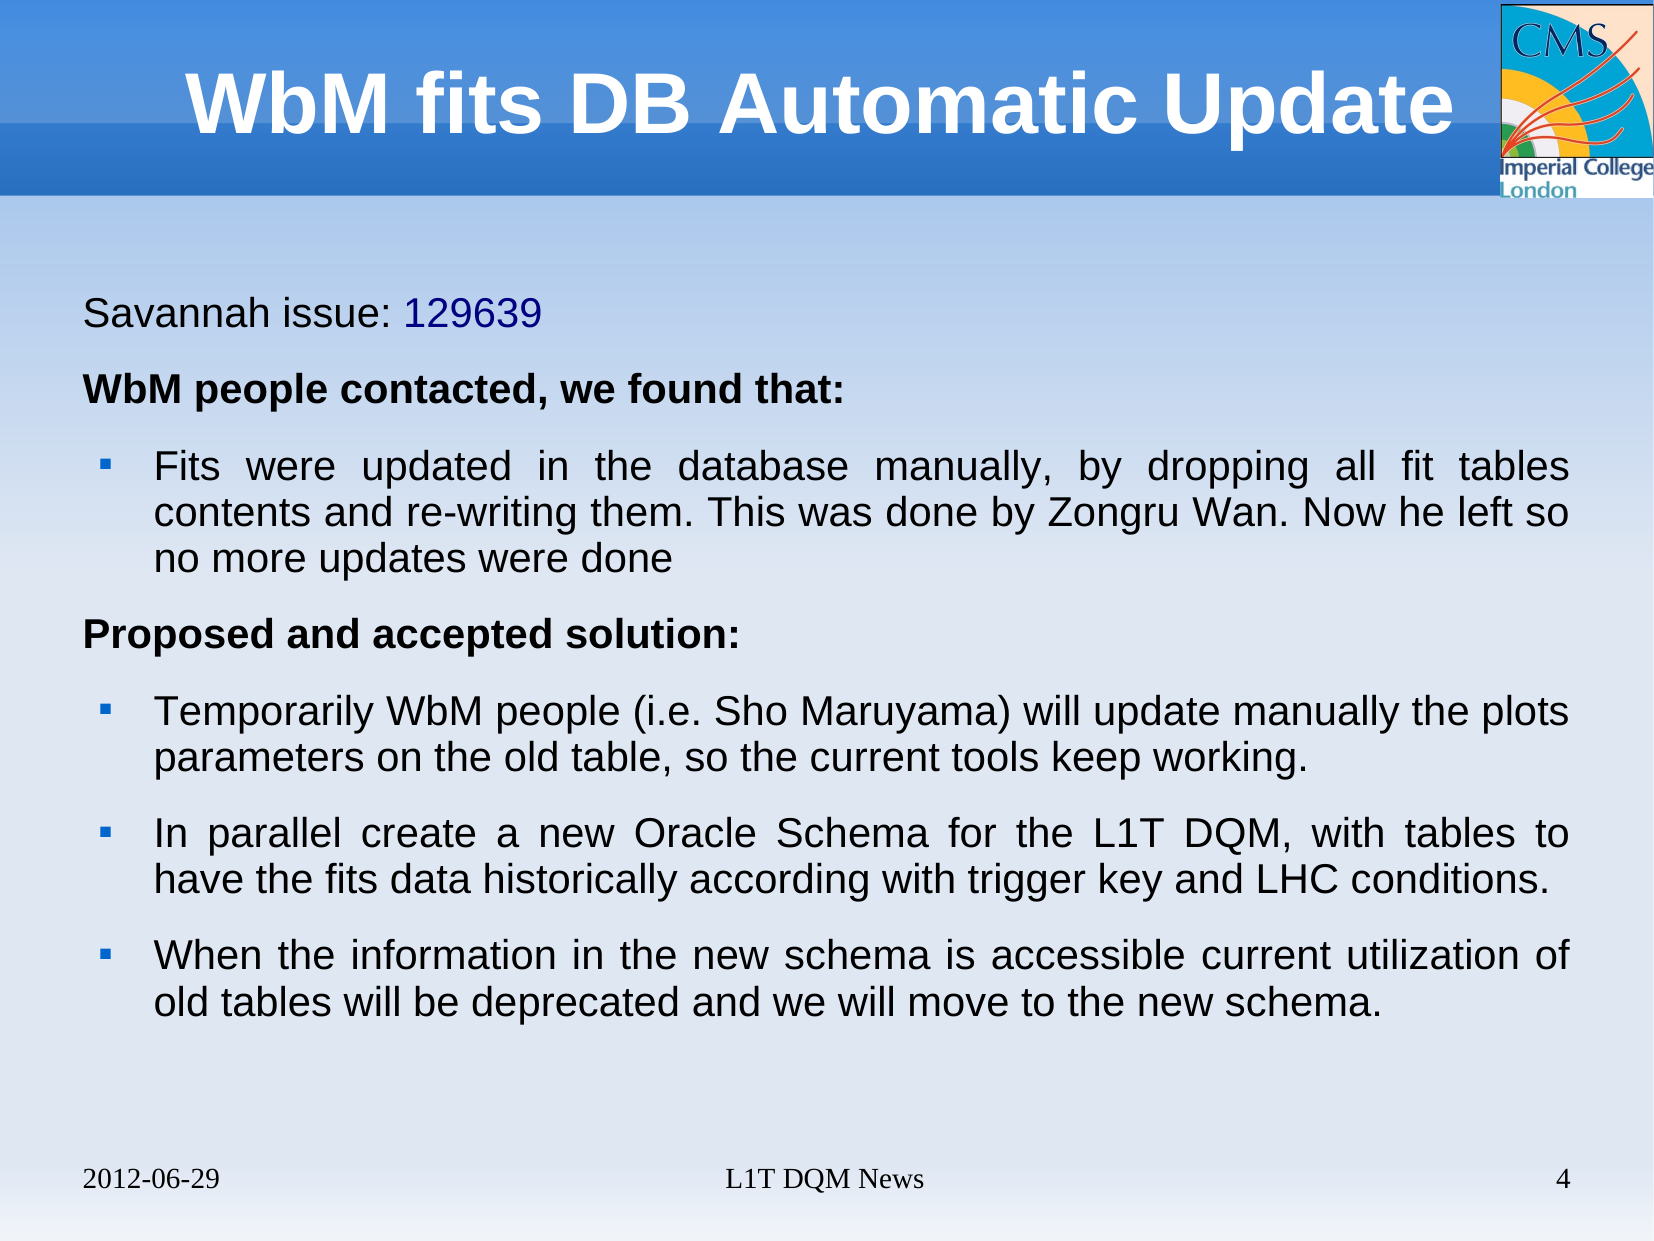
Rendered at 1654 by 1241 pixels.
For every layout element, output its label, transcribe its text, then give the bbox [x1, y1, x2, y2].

title WbM fits DB Automatic Update [76, 0, 1565, 208]
list Savannah issue: 129639 WbM people contacted, we found that: Fits were updated in the database manually, by dropping all fit tables contents and re-writing them. This was done by Zongru Wan. Now he left so no more updates were done Proposed and accepted solution: Temporarily WbM people (i.e. Sho Maruyama) will update manually the plots parameters on the old table, so the current tools keep working. In parallel create a new Oracle Schema for the L1T DQM, with tables to have the fits data historically according with trigger key and LHC conditions. When the information in the new schema is accessible current utilization of old tables will be deprecated and we will move to the new schema. [82, 290, 1571, 1109]
picture [0, 0, 1654, 1241]
